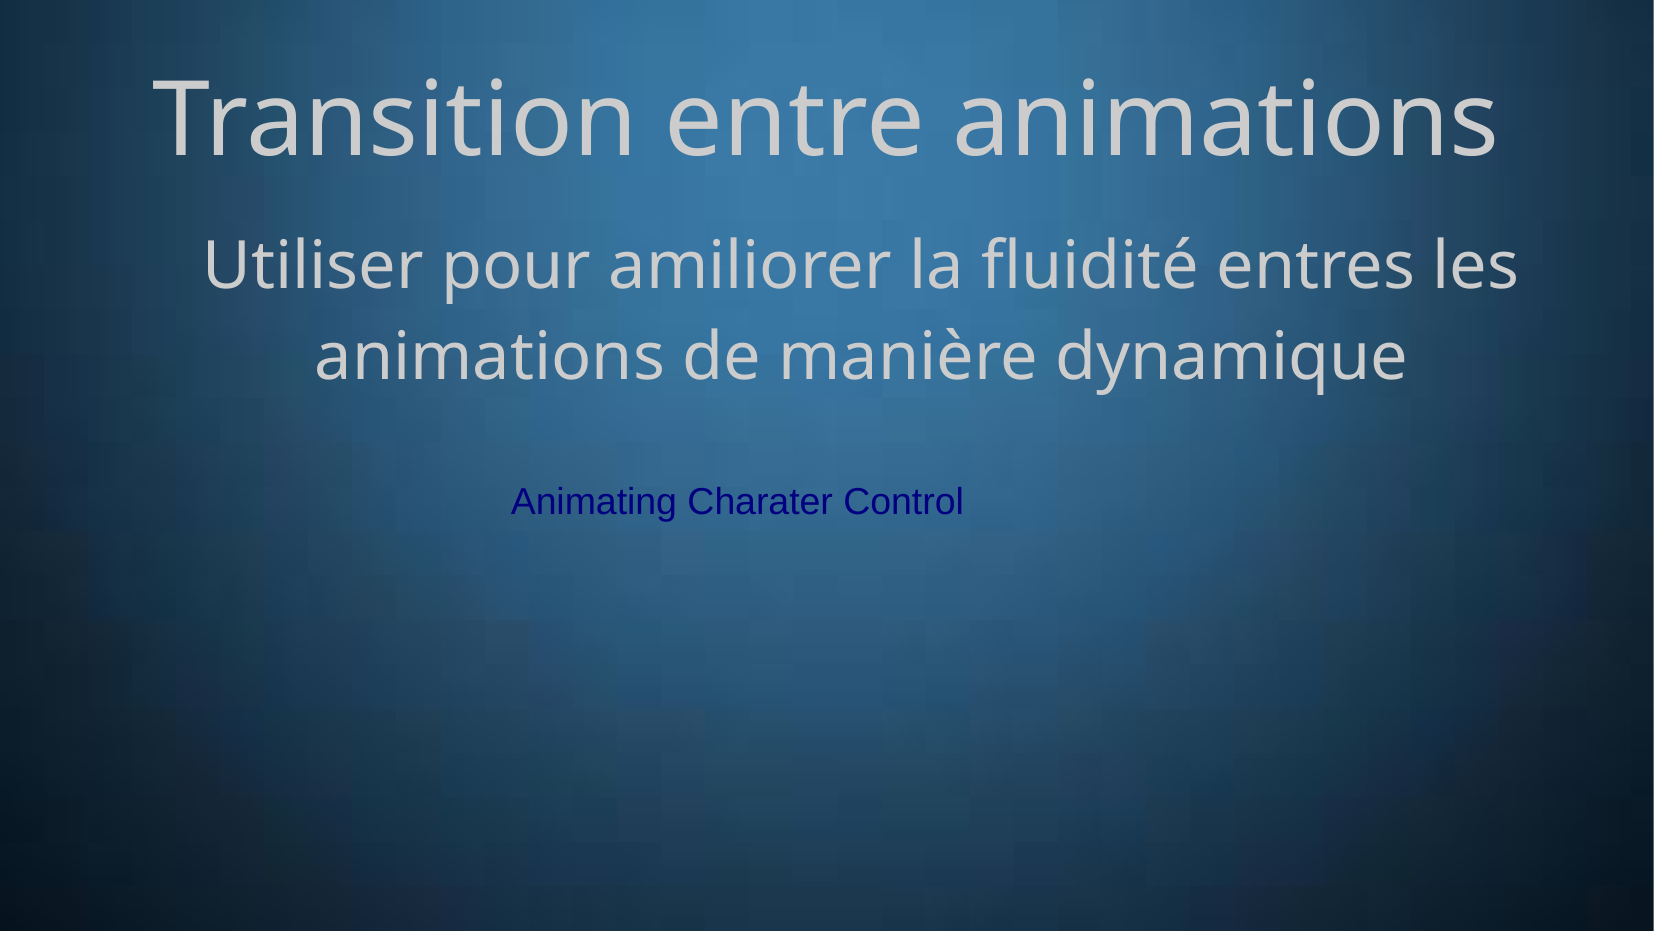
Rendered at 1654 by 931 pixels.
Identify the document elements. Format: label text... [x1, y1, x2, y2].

picture [0, 0, 1654, 931]
list Utiliser pour amiliorer la fluidité entres les animations de manière dynamique [82, 217, 1571, 438]
text_box Animating Charater Control [496, 473, 1153, 544]
title Transition entre animations [82, 37, 1571, 193]
